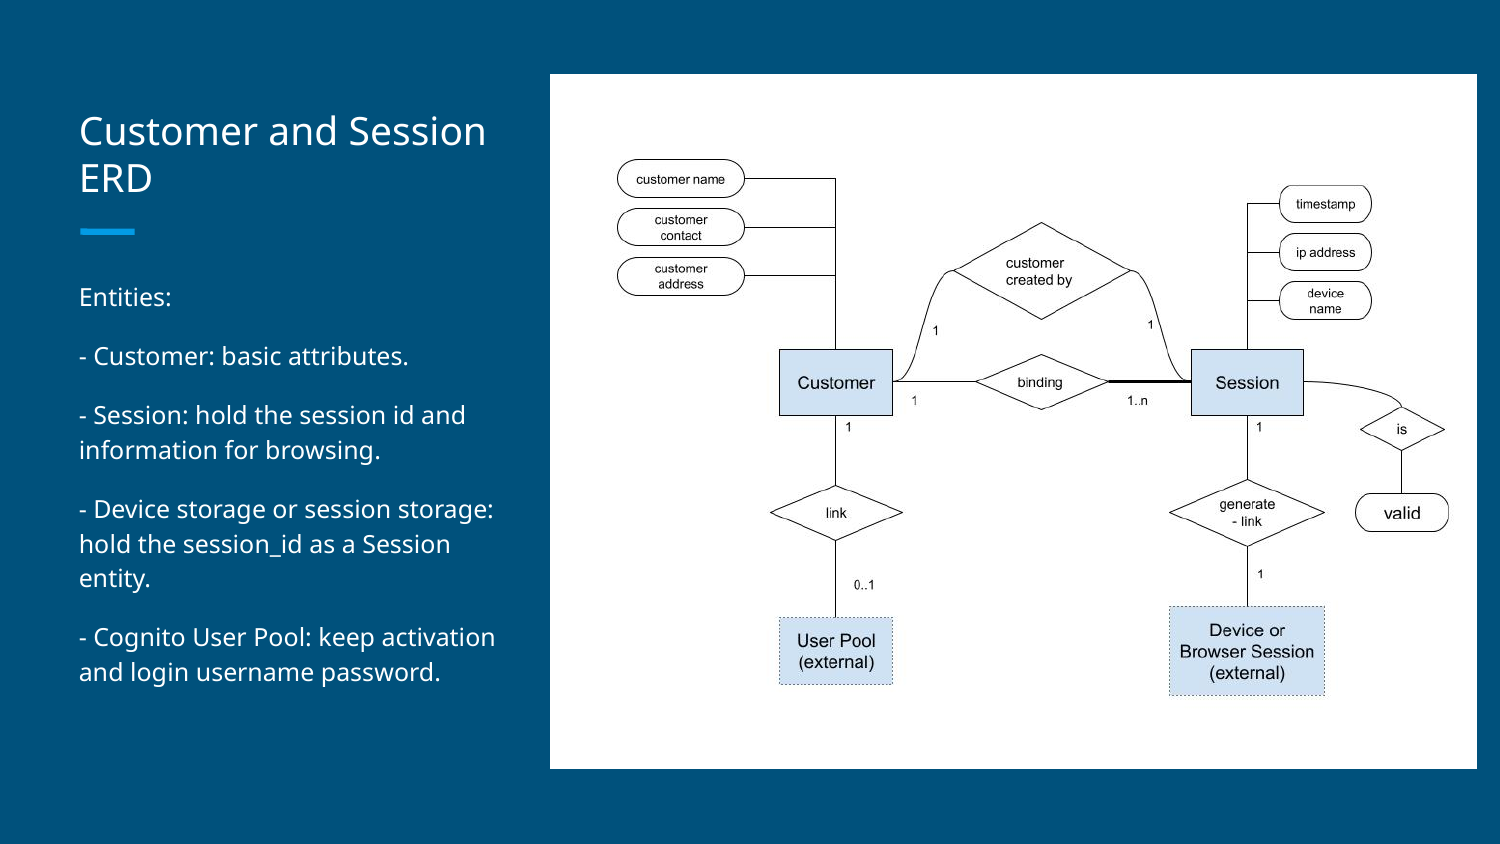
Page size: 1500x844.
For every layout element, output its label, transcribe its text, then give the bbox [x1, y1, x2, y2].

title Customer and Session ERD [63, 91, 525, 216]
picture [551, 75, 1476, 768]
list Entities: - Customer: basic attributes. - Session: hold the session id and information for browsing. - Device storage or session storage: hold the session_id as a Session entity. - Cognito User Pool: keep activation and login username password. [63, 261, 525, 702]
